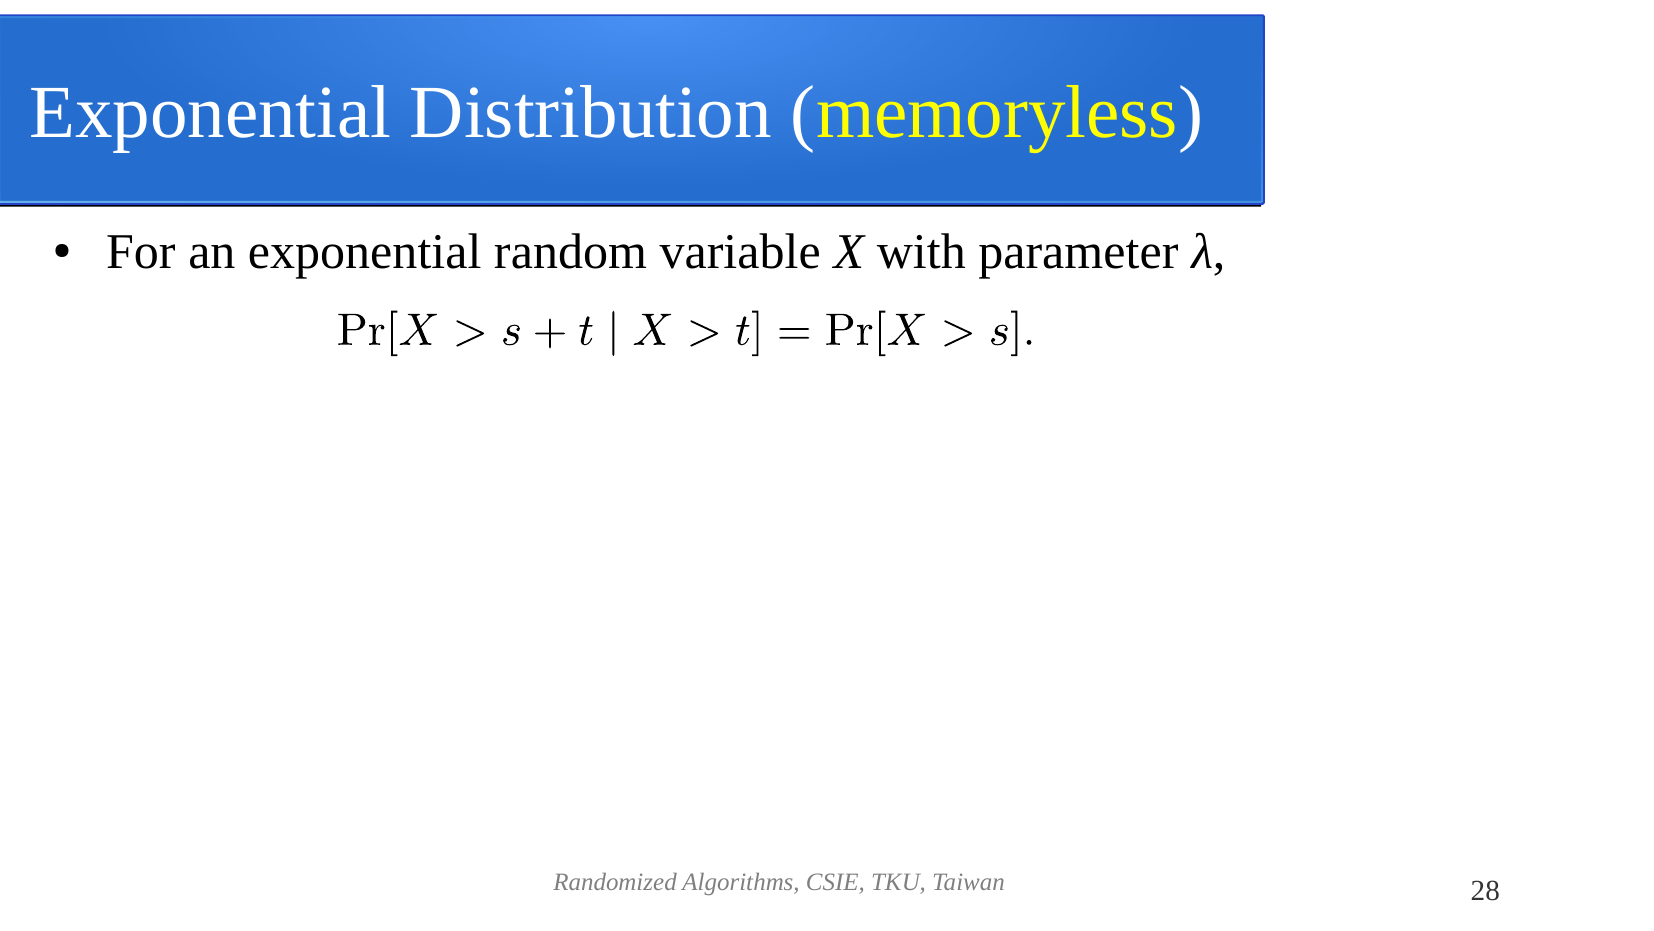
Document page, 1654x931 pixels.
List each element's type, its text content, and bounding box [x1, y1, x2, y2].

list For an exponential random variable X with parameter λ, [35, 224, 1524, 764]
picture [336, 310, 1032, 357]
title Exponential Distribution (memoryless) [29, 35, 1247, 189]
